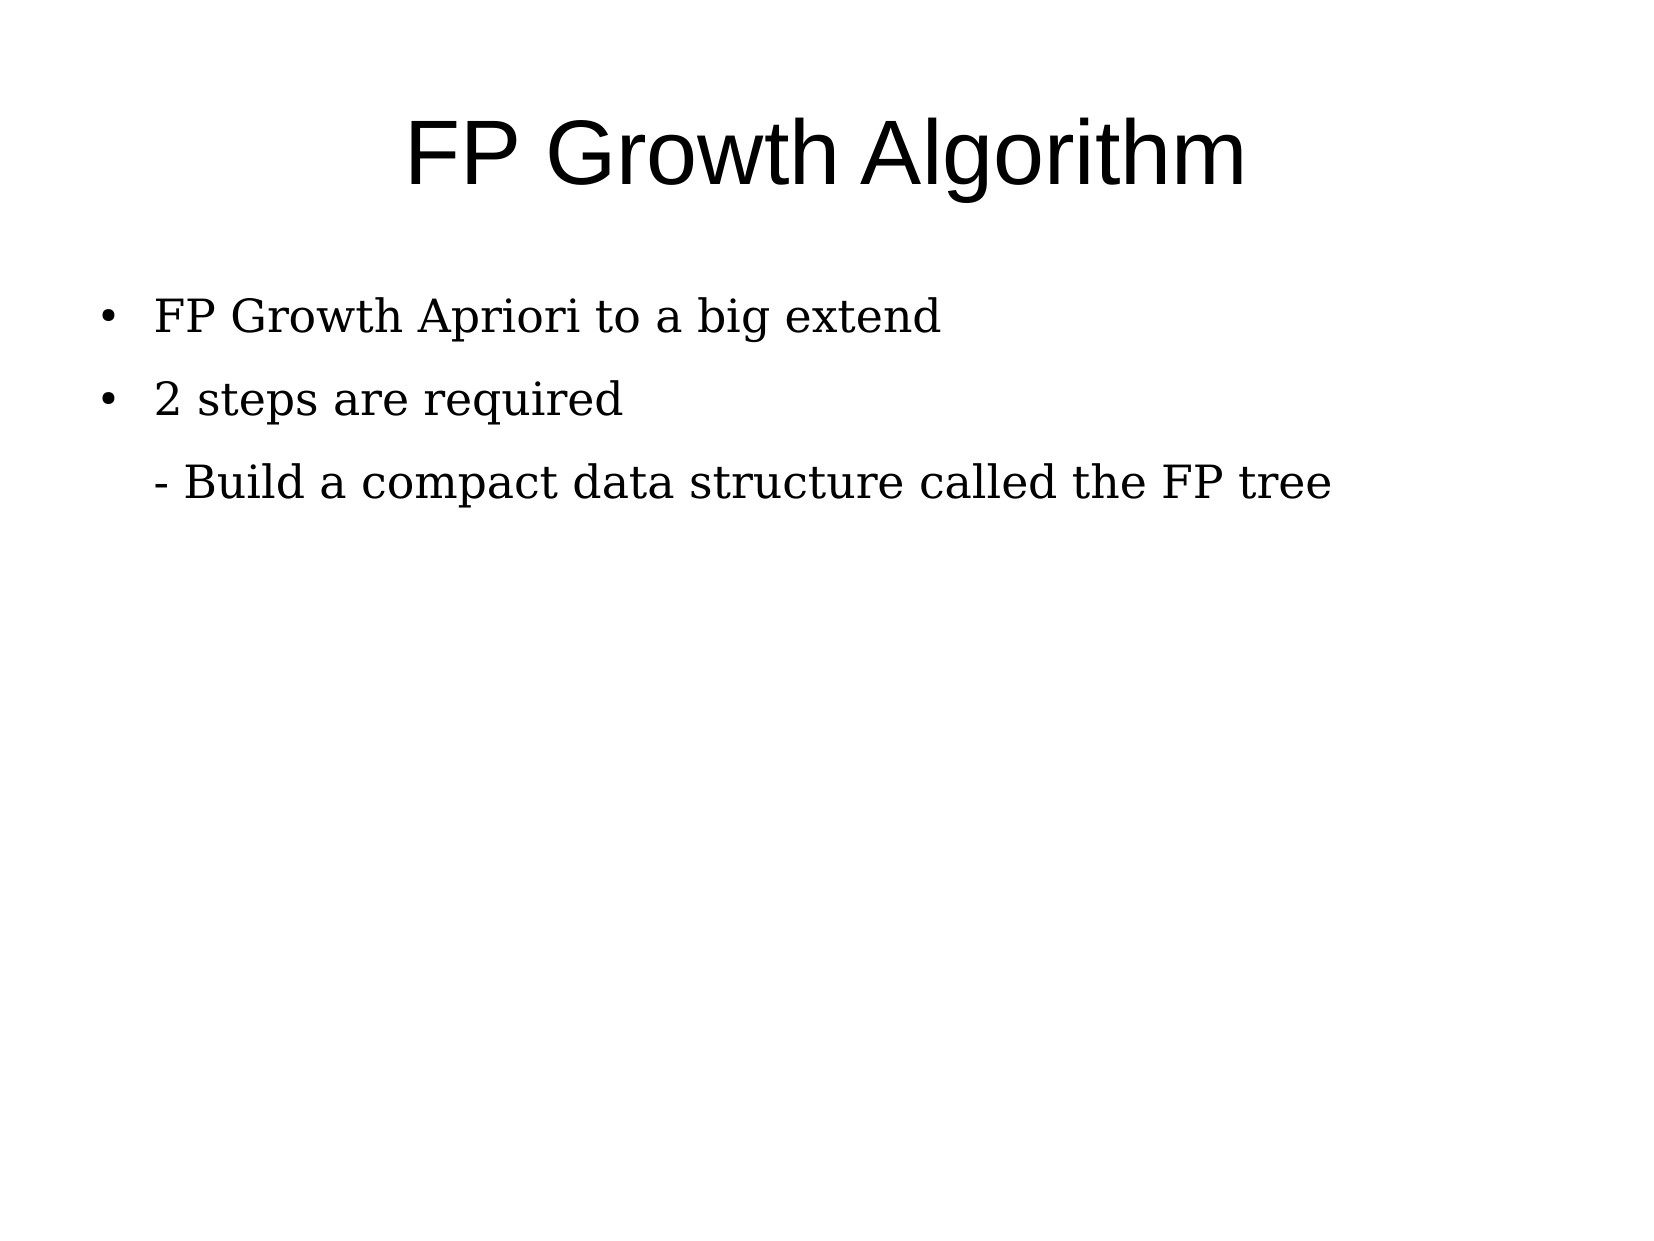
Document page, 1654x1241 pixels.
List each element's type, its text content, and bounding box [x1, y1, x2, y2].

title FP Growth Algorithm [82, 49, 1571, 257]
list FP Growth Apriori to a big extend 2 steps are required - Build a compact data structure called the FP tree [82, 290, 1571, 1010]
